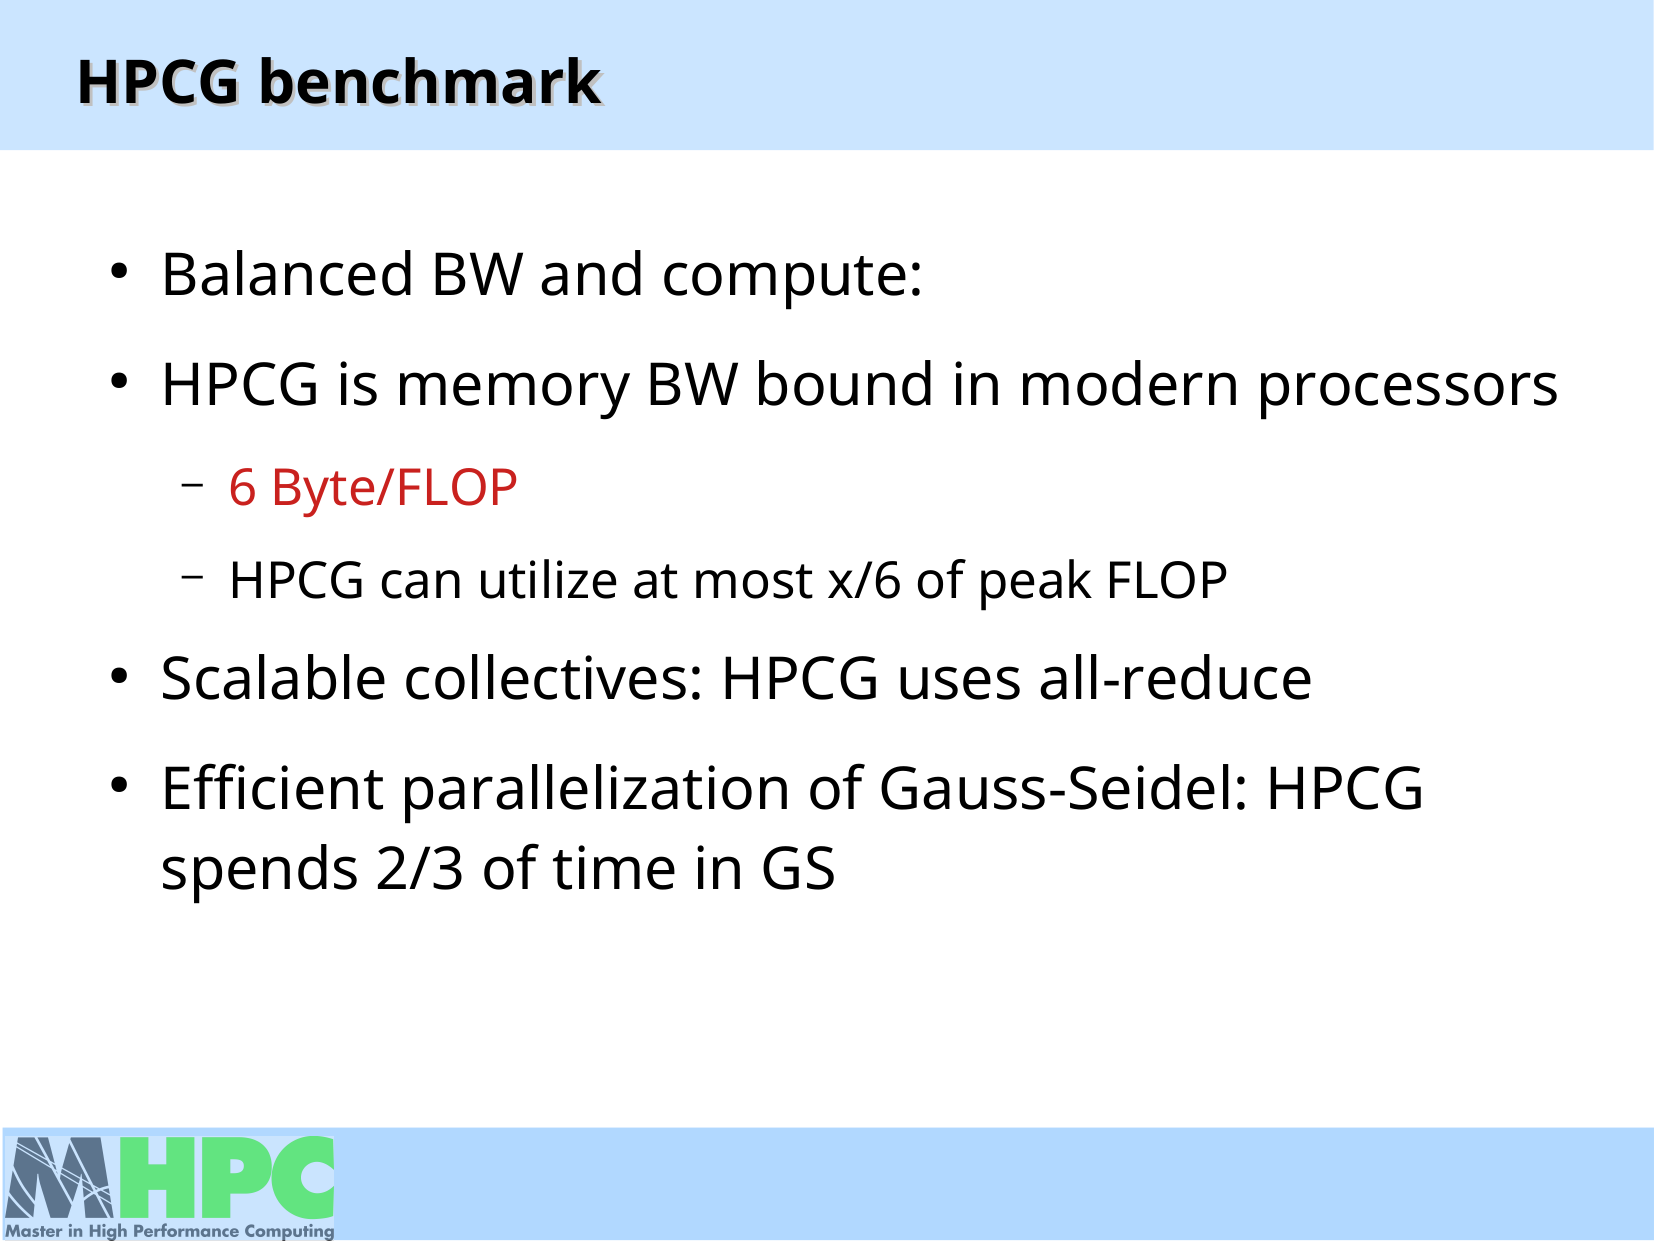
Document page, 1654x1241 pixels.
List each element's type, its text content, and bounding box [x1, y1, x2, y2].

list Balanced BW and compute: HPCG is memory BW bound in modern processors 6 Byte/FLOP HPCG can utilize at most x/6 of peak FLOP Scalable collectives: HPCG uses all-reduce Efficient parallelization of Gauss-Seidel: HPCG spends 2/3 of time in GS [62, 232, 1576, 976]
title HPCG benchmark [75, 0, 1421, 184]
